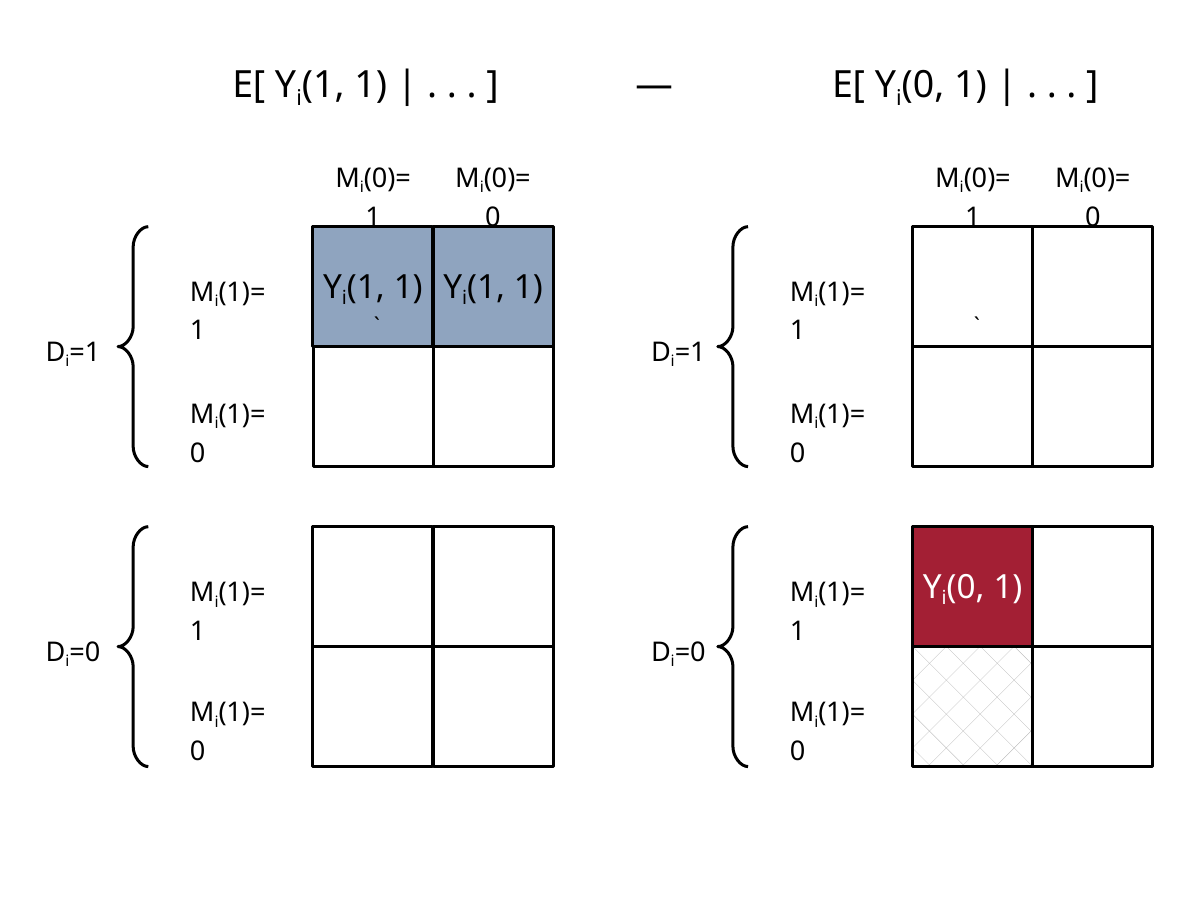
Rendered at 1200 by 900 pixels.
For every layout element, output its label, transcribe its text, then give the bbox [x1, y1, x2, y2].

text_box Di=1 [13, 325, 131, 438]
text_box Mi(1)=0 [175, 387, 296, 549]
text_box Mi(0)=0 [1032, 151, 1153, 313]
text_box Mi(0)=0 [433, 151, 553, 313]
text_box Yi(1, 1) [312, 226, 433, 345]
text_box Di=1 [618, 325, 731, 438]
text_box Mi(1)=1 [175, 265, 296, 387]
text_box Di=0 [725, 625, 739, 738]
text_box Mi(1)=0 [775, 387, 895, 549]
text_box Mi(1)=0 [175, 685, 296, 848]
text_box — [615, 50, 693, 113]
text_box Di=0 [125, 638, 133, 655]
text_box Yi(0, 1) [912, 526, 1032, 646]
text_box Mi(0)=1 [313, 168, 433, 313]
text_box E[ Yi(1, 1) | . . . ] [193, 50, 539, 168]
text_box Mi(1)=1 [775, 265, 895, 387]
text_box Mi(0)=1 [912, 168, 1032, 313]
text_box [1034, 346, 1153, 467]
text_box [435, 346, 554, 467]
text_box Mi(1)=1 [175, 565, 296, 685]
text_box Mi(1)=1 [775, 565, 895, 685]
text_box Di=1 [125, 338, 133, 355]
text_box Mi(1)=0 [775, 685, 895, 848]
text_box Yi(1, 1) [433, 226, 554, 346]
text_box [433, 526, 554, 767]
text_box Di=0 [618, 625, 731, 738]
text_box [912, 526, 1153, 767]
text_box Di=0 [13, 625, 131, 738]
text_box E[ Yi(0, 1) | . . . ] [792, 50, 1138, 168]
text_box Di=1 [725, 325, 739, 438]
